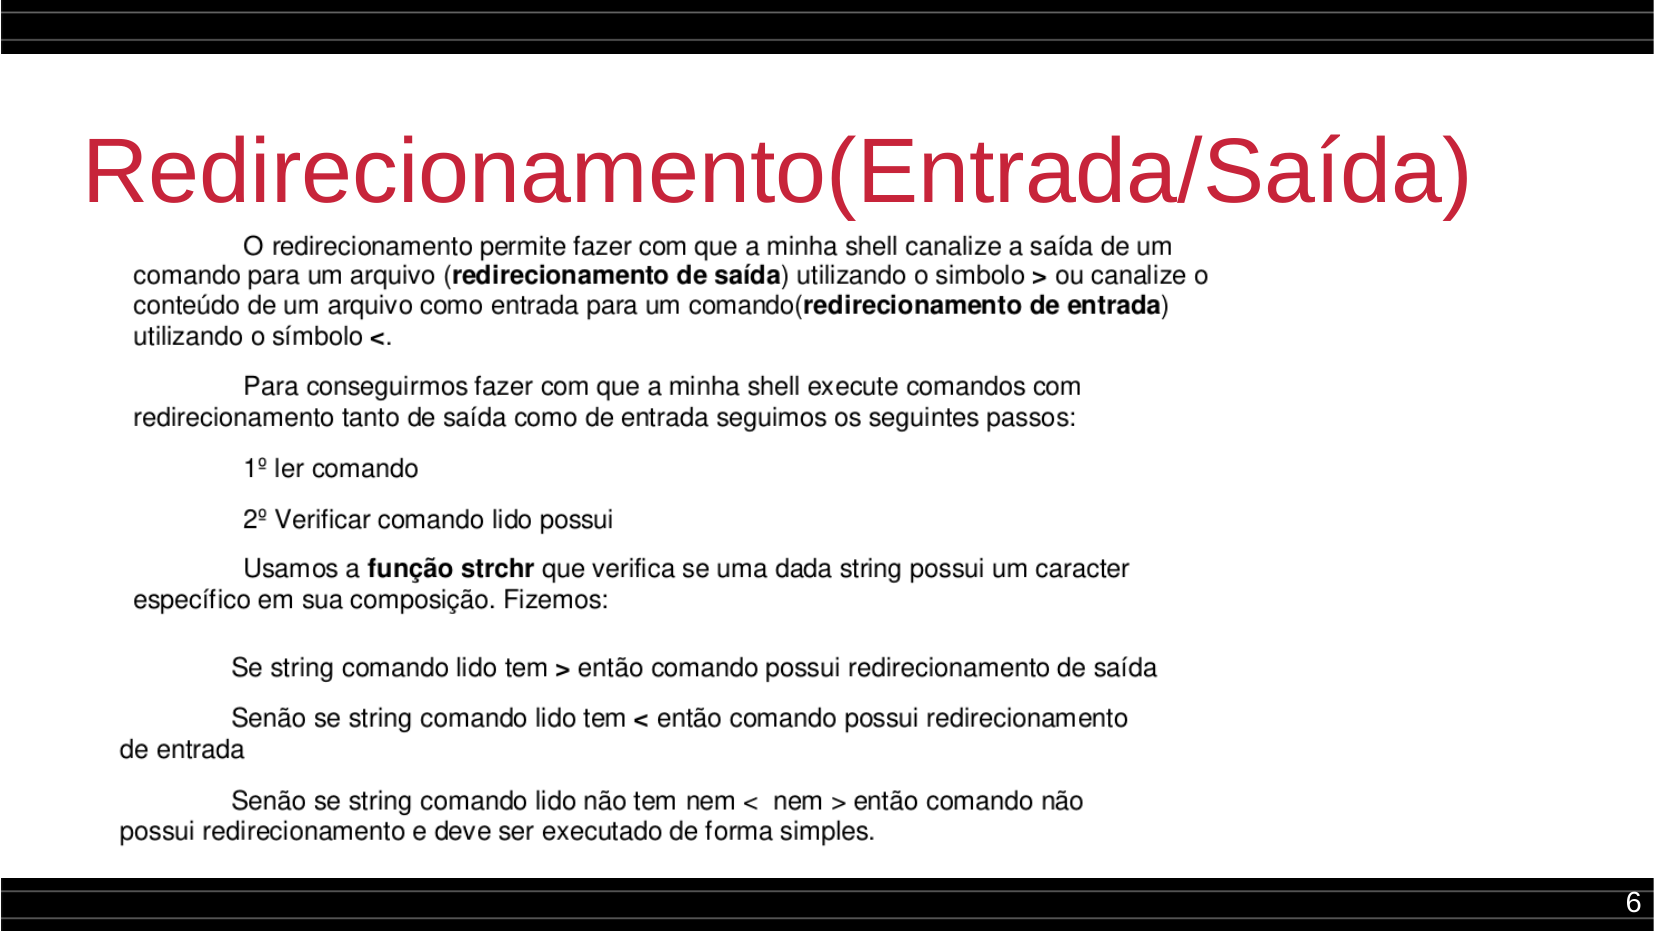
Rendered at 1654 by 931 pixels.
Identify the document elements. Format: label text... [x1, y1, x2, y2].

picture [41, 226, 1323, 851]
title Redirecionamento(Entrada/Saída) [82, 92, 1571, 249]
picture [1, 0, 1654, 54]
picture [1, 878, 1654, 931]
